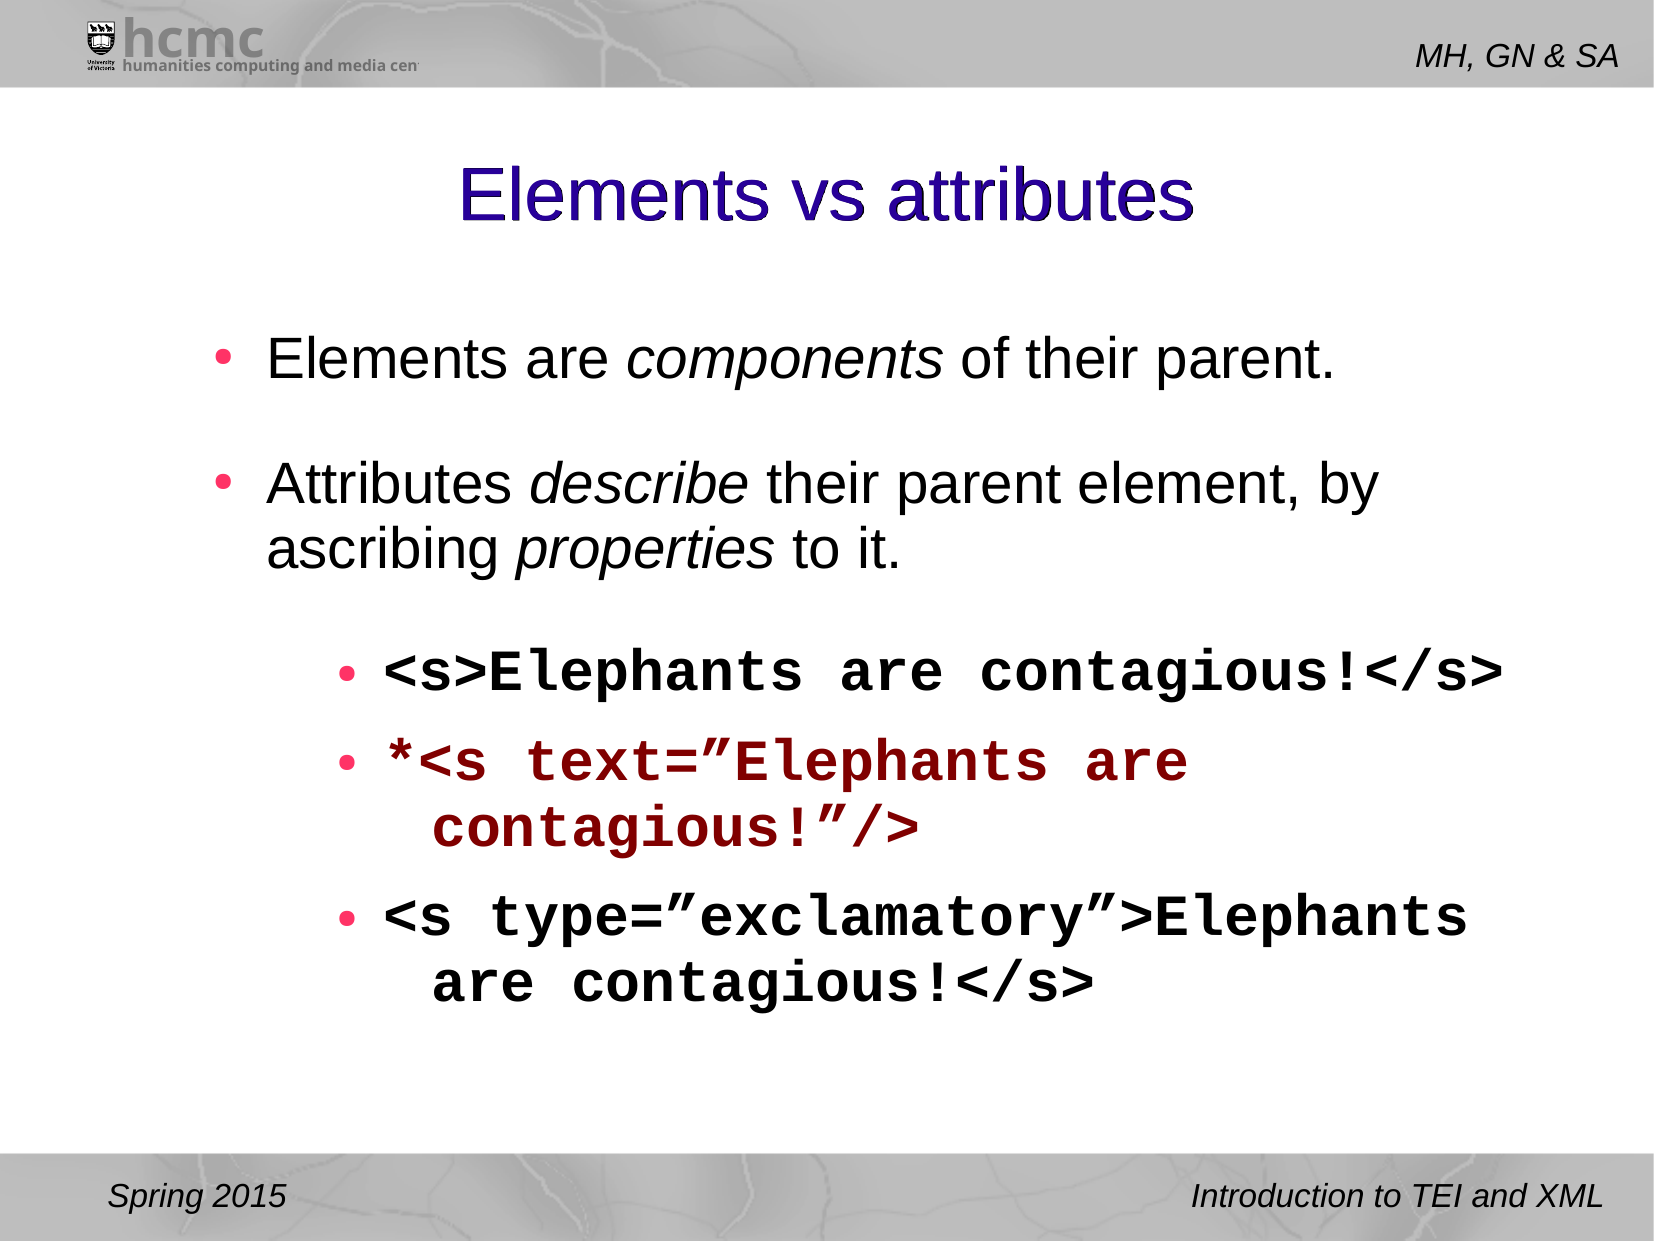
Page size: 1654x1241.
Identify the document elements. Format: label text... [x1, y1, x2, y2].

list Elements are components of their parent. Attributes describe their parent element, by ascribing properties to it. <s>Elephants are contagious!</s> *<s text=”Elephants are contagious!”/> <s type=”exclamatory”>Elephants are contagious!</s> [147, 325, 1506, 1045]
title Elements vs attributes [118, 90, 1536, 298]
picture [0, 0, 1654, 1241]
